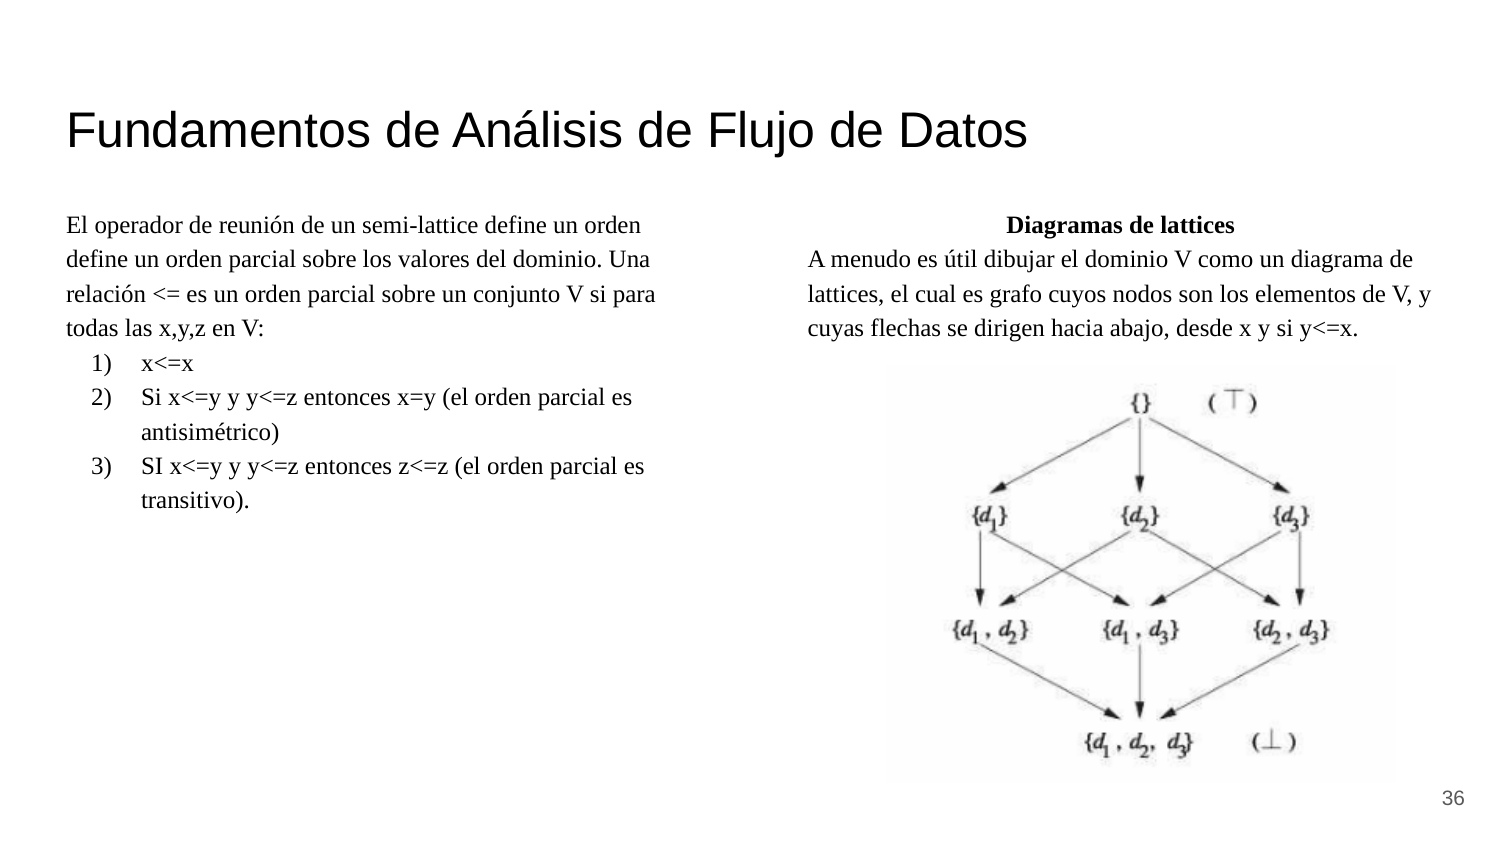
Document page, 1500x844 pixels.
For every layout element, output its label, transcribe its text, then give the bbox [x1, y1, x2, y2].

title Fundamentos de Análisis de Flujo de Datos [51, 72, 1449, 167]
list Diagramas de lattices A menudo es útil dibujar el dominio V como un diagrama de lattices, el cual es grafo cuyos nodos son los elementos de V, y cuyas flechas se dirigen hacia abajo, desde x y si y<=x. [792, 189, 1449, 750]
slide_number <number> [1389, 764, 1480, 830]
picture [886, 365, 1396, 783]
list El operador de reunión de un semi-lattice define un orden define un orden parcial sobre los valores del dominio. Una relación <= es un orden parcial sobre un conjunto V si para todas las x,y,z en V: x<=x Si x<=y y y<=z entonces x=y (el orden parcial es antisimétrico) SI x<=y y y<=z entonces z<=z (el orden parcial es transitivo). [51, 189, 708, 750]
